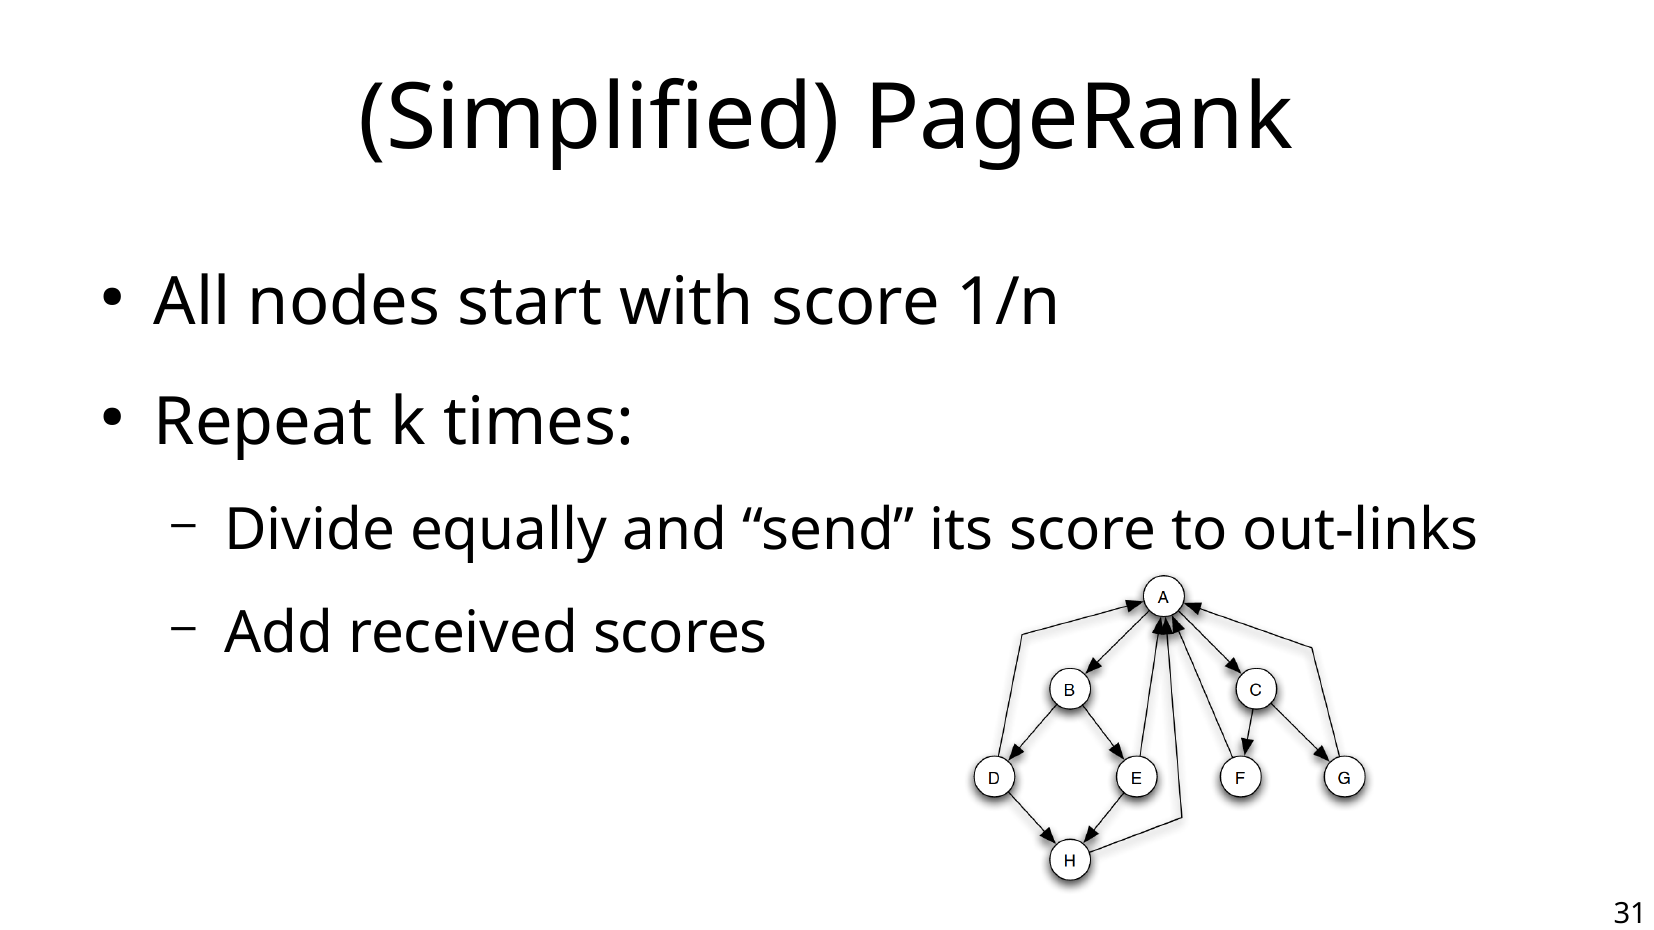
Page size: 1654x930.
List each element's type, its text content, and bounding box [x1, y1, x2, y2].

list All nodes start with score 1/n Repeat k times: Divide equally and “send” its score to out-links Add received scores [82, 252, 1571, 793]
title (Simplified) PageRank [82, 1, 1571, 225]
picture [930, 570, 1396, 895]
